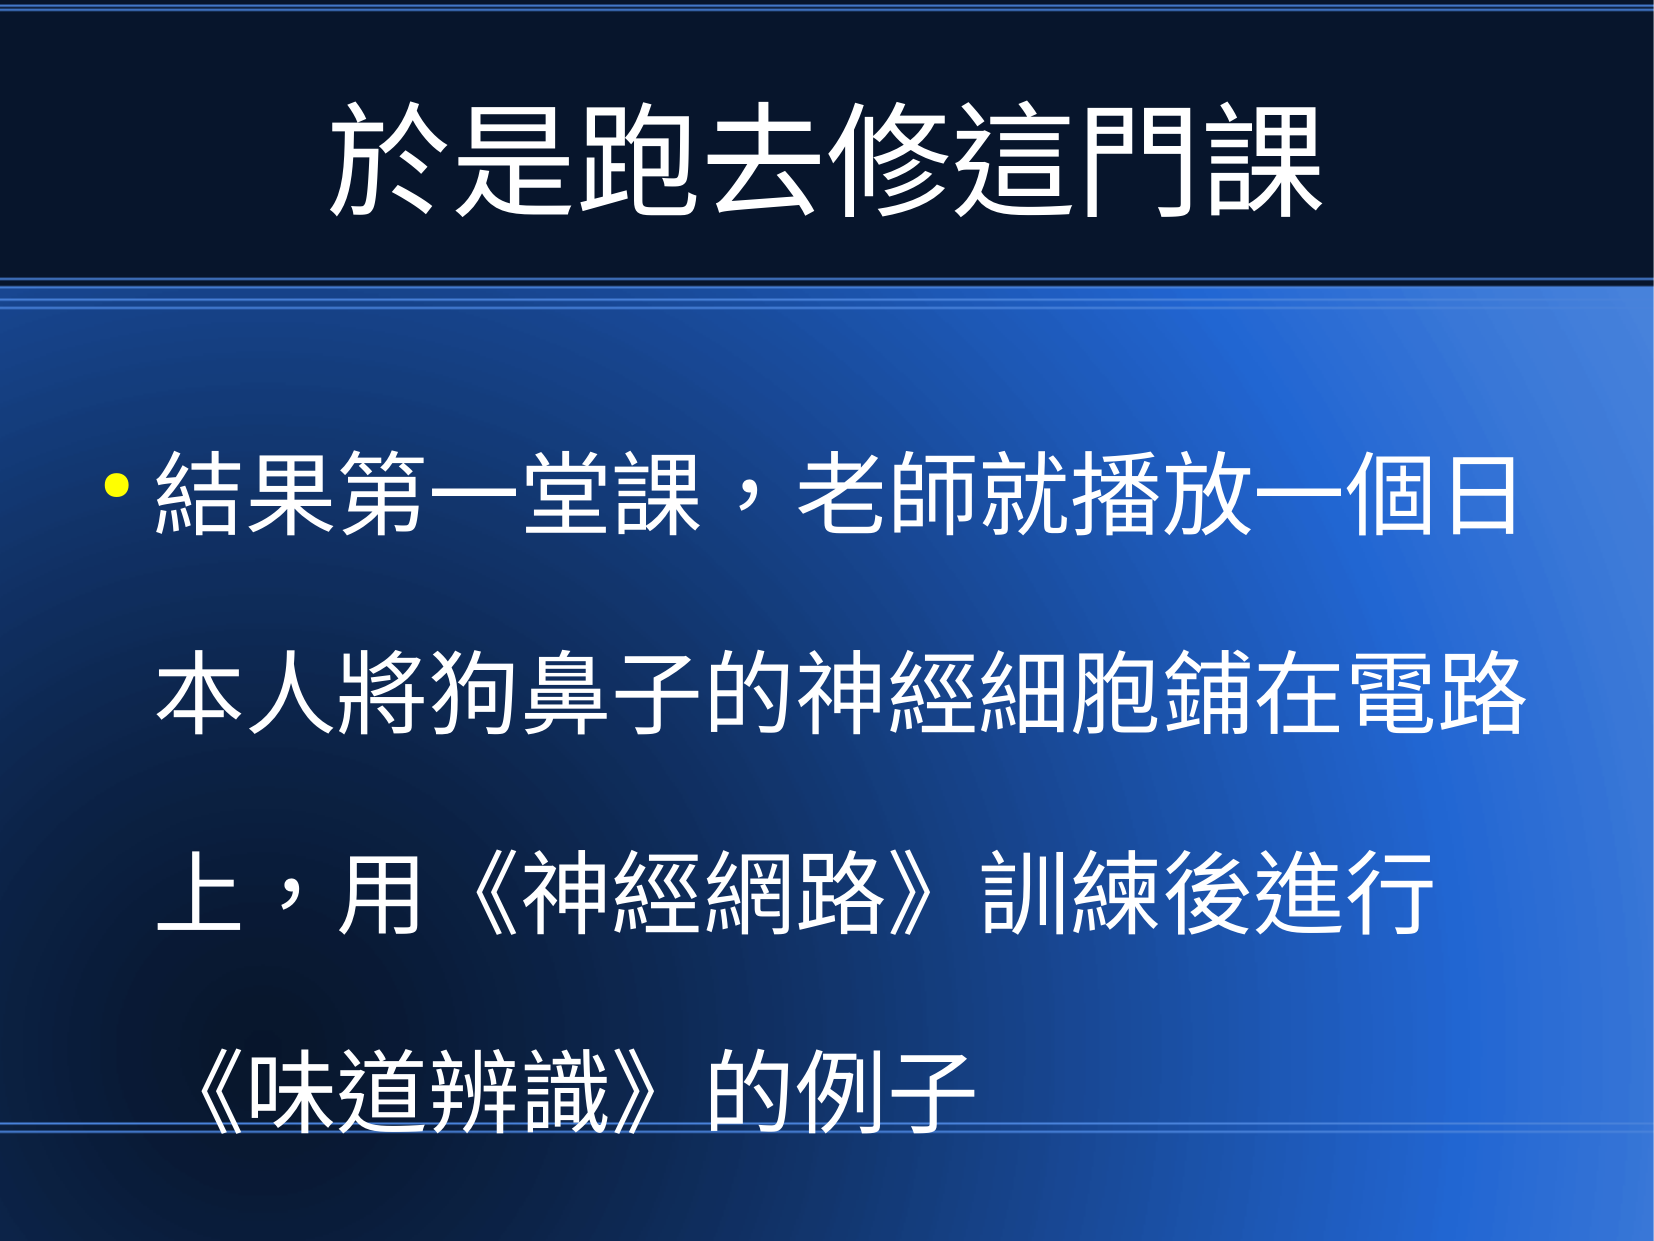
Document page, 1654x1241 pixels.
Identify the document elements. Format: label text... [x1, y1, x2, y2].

picture [0, 0, 1654, 1241]
list 結果第一堂課，老師就播放一個日本人將狗鼻子的神經細胞鋪在電路上，用《神經網路》訓練後進行《味道辨識》的例子 [82, 355, 1571, 1241]
title 於是跑去修這門課 [82, 49, 1571, 257]
